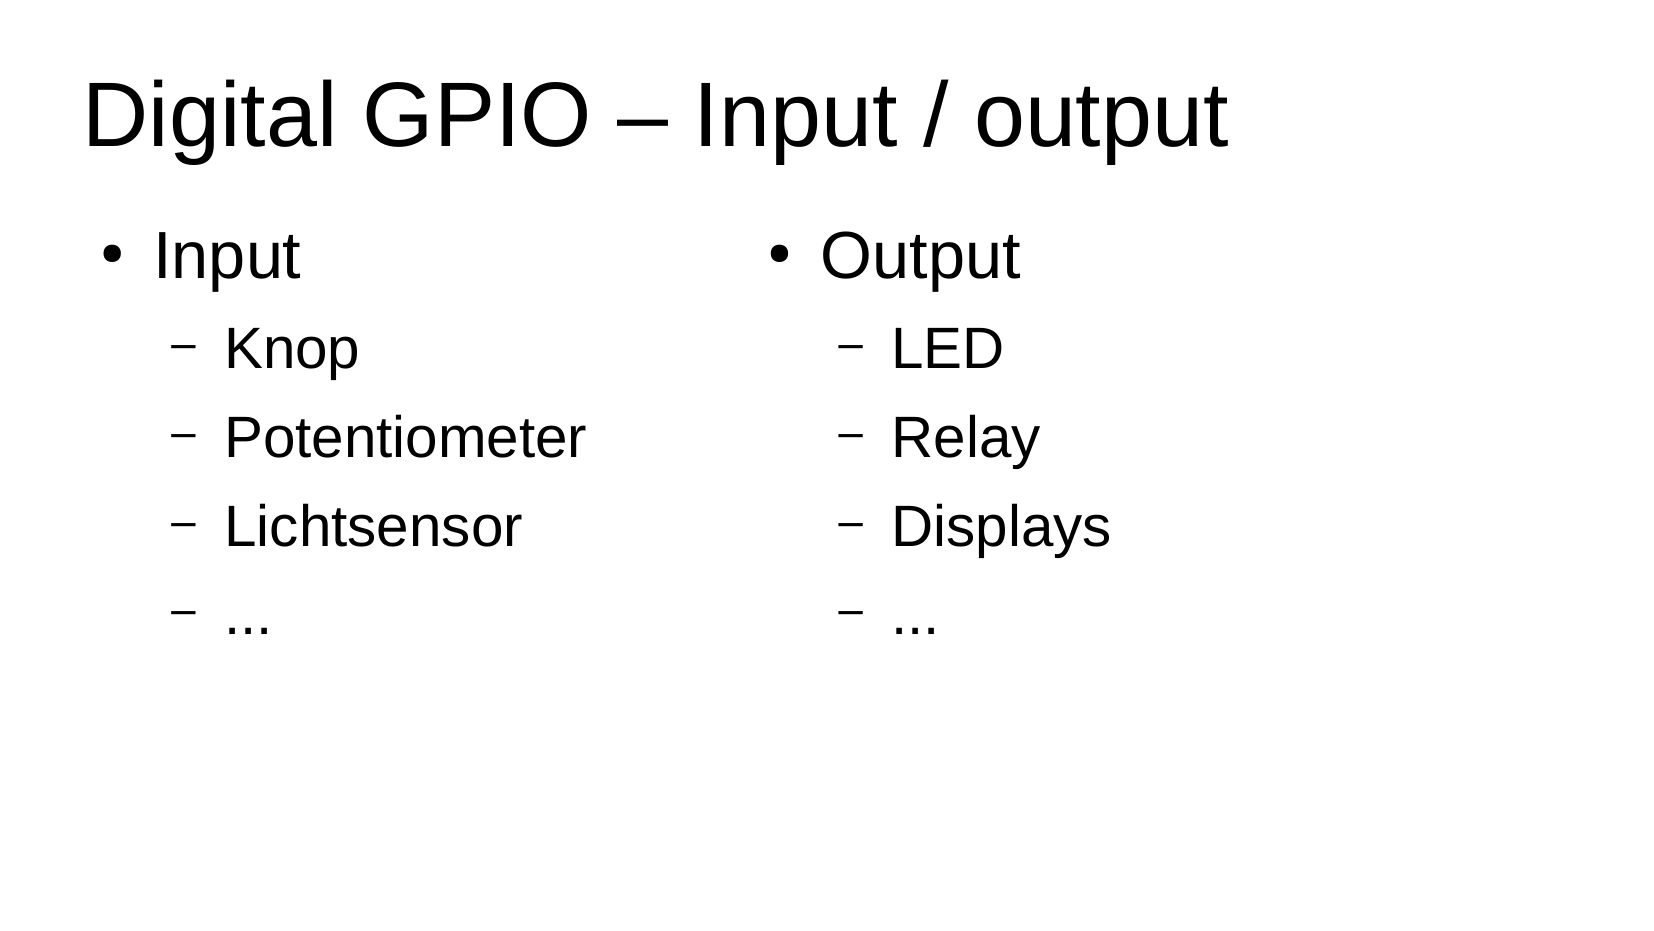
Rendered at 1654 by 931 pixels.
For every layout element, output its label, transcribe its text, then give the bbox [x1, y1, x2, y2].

list Output LED Relay Displays ... [750, 217, 1351, 758]
title Digital GPIO – Input / output [82, 37, 1571, 193]
list Input Knop Potentiometer Lichtsensor ... [82, 217, 638, 758]
